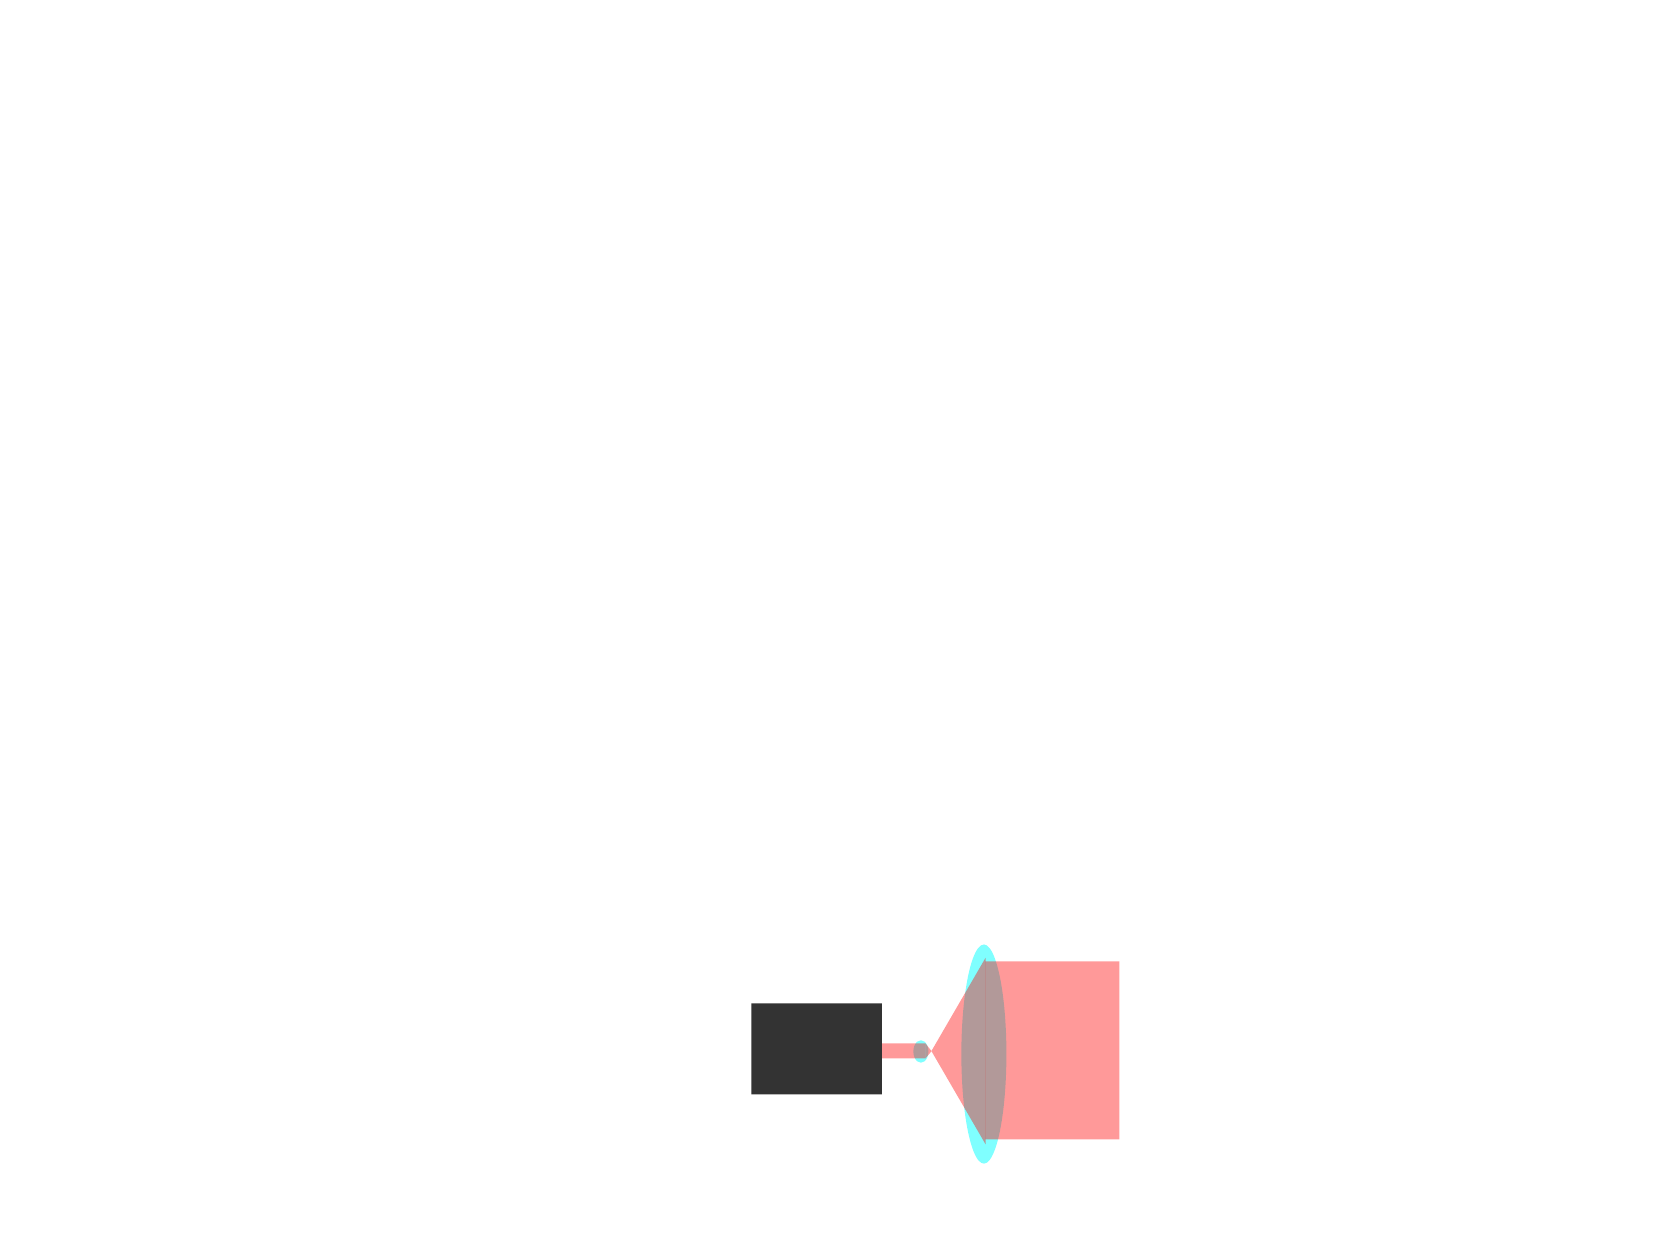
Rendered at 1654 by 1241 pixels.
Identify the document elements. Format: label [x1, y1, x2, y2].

text_box [751, 944, 1120, 1164]
